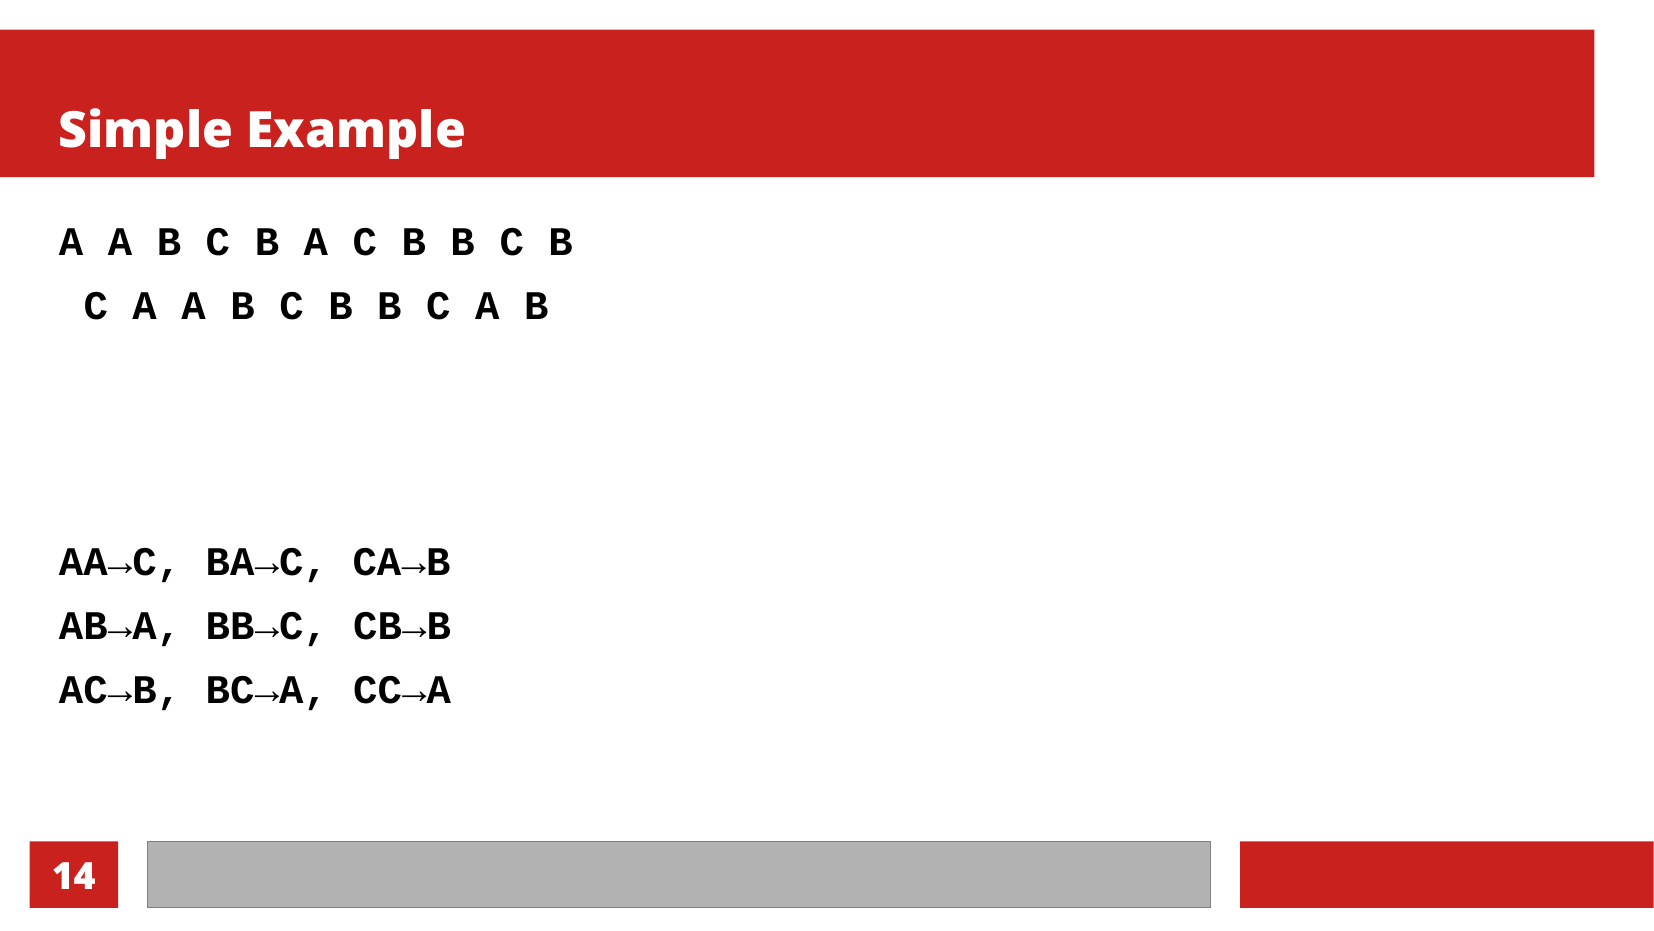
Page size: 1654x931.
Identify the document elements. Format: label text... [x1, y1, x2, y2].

list A A B C B A C B B C B C A A B C B B C A B AA→C, BA→C, CA→B AB→A, BB→C, CB→B AC→B, BC→A, CC→A [59, 221, 1565, 798]
title Simple Example [59, 44, 1595, 163]
